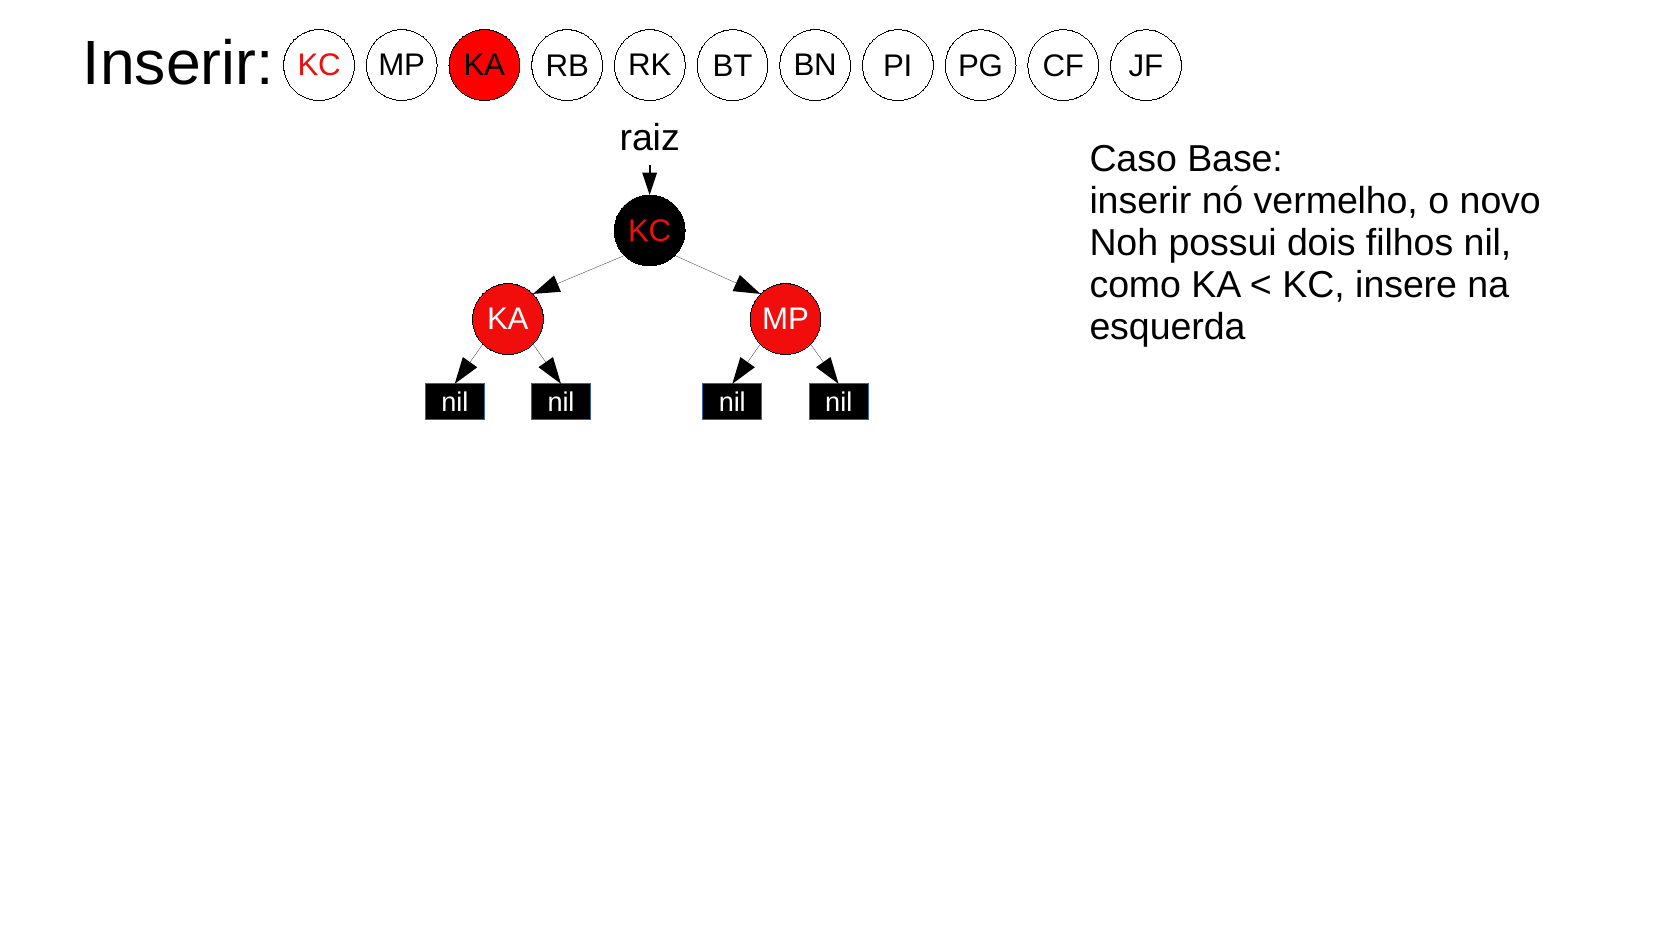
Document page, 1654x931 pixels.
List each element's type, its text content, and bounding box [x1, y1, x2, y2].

text_box KA [449, 29, 520, 101]
title Inserir: [82, 28, 284, 98]
text_box KC [614, 195, 686, 266]
text_box PI [862, 29, 934, 101]
text_box MP [366, 29, 438, 101]
text_box KC [283, 29, 355, 101]
text_box nil [531, 383, 591, 420]
text_box PG [945, 29, 1017, 101]
text_box Caso Base: inserir nó vermelho, o novo Noh possui dois filhos nil, como KA < KC, insere na esquerda [1074, 130, 1556, 355]
text_box RK [614, 29, 686, 101]
text_box JF [1110, 29, 1182, 101]
text_box MP [750, 283, 821, 355]
text_box raiz [604, 108, 695, 166]
text_box BN [779, 29, 851, 101]
text_box nil [809, 383, 869, 420]
text_box RB [531, 29, 603, 101]
text_box CF [1027, 29, 1099, 101]
text_box KA [472, 283, 544, 355]
text_box nil [702, 383, 762, 420]
text_box nil [425, 383, 485, 420]
text_box BT [697, 29, 768, 101]
